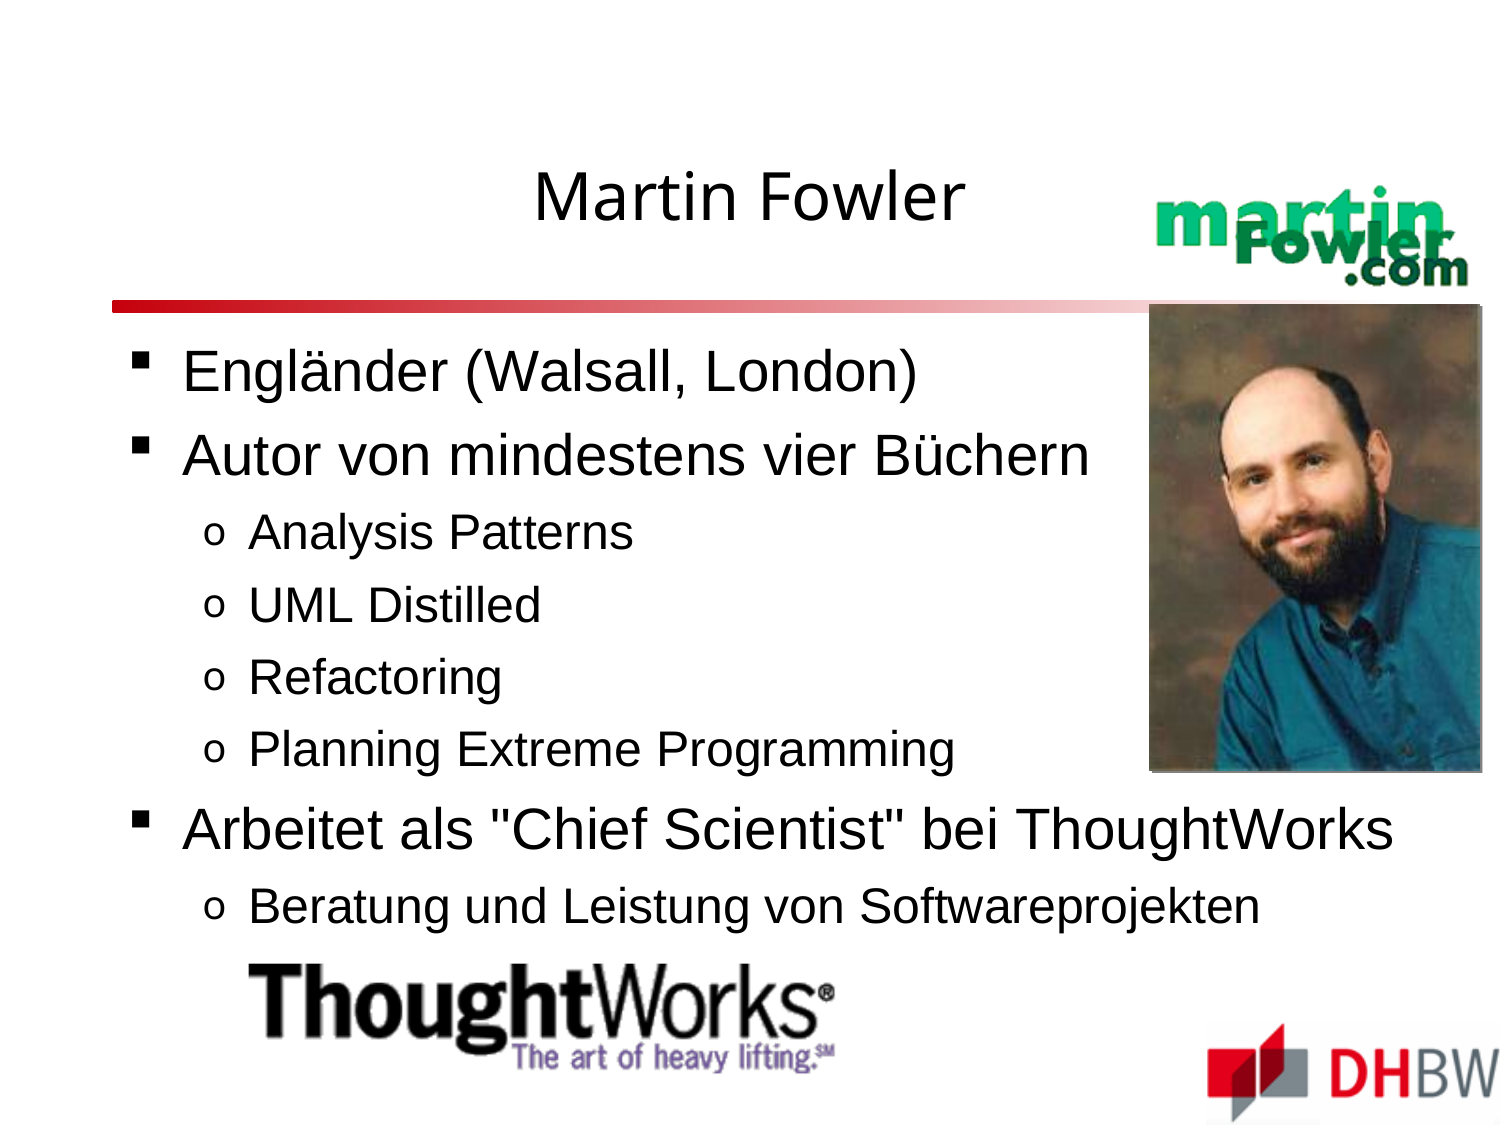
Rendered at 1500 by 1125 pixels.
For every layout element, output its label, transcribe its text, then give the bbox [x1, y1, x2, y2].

picture [1206, 1021, 1500, 1125]
picture [1149, 182, 1476, 296]
picture [247, 962, 839, 1076]
title Martin Fowler [112, 99, 1388, 288]
picture [1149, 304, 1480, 771]
list Engländer (Walsall, London) Autor von mindestens vier Büchern Analysis Patterns UML Distilled Refactoring Planning Extreme Programming Arbeitet als "Chief Scientist" bei ThoughtWorks Beratung und Leistung von Softwareprojekten [112, 324, 1438, 1051]
